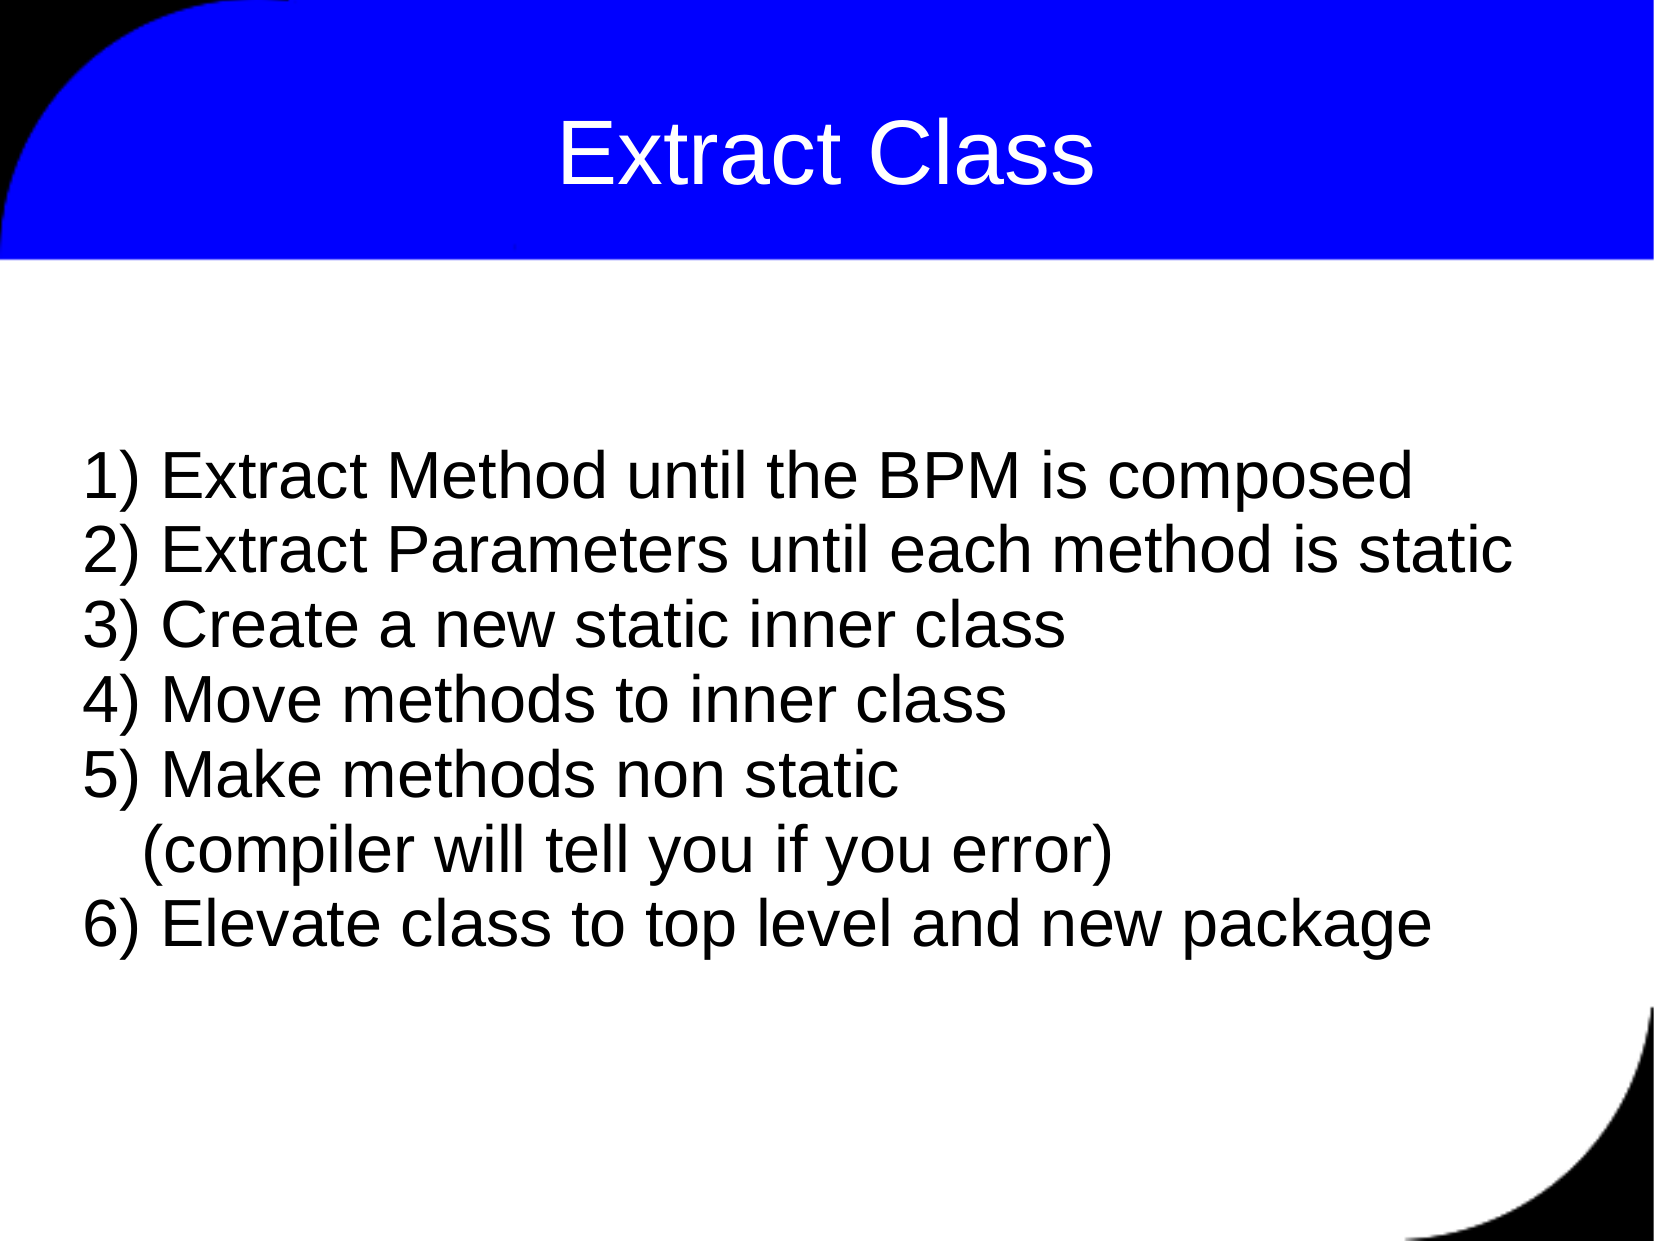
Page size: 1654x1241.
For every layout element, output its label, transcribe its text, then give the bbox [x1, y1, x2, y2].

title Extract Class [82, 56, 1571, 250]
picture [0, 0, 1654, 1241]
subtitle Extract Method until the BPM is composed Extract Parameters until each method is static Create a new static inner class Move methods to inner class Make methods non static (compiler will tell you if you error) Elevate class to top level and new package [82, 297, 1571, 1102]
